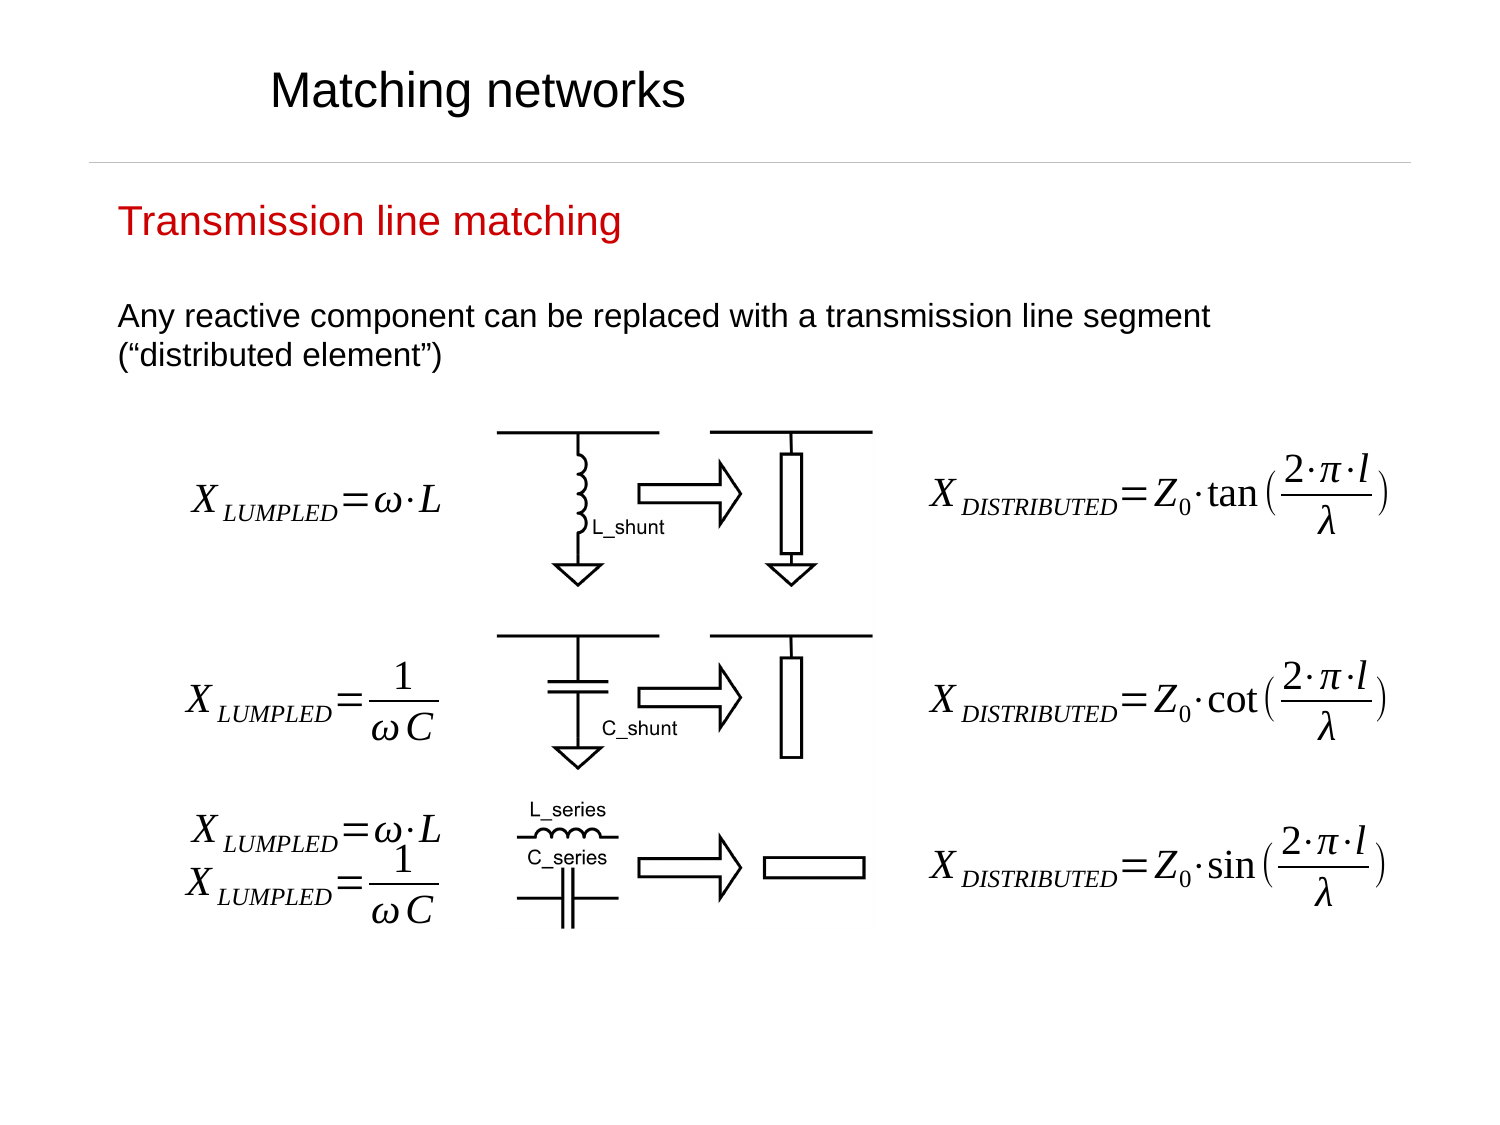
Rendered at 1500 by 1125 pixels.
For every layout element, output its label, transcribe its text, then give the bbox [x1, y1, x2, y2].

chart [182, 474, 449, 527]
list Any reactive component can be replaced with a transmission line segment (“distributed element”) [102, 186, 1396, 901]
chart [920, 651, 1396, 751]
text_box Matching networks [254, 31, 1347, 150]
chart [176, 651, 447, 751]
picture [495, 430, 875, 931]
chart [920, 445, 1397, 544]
chart [176, 805, 449, 934]
chart [920, 817, 1393, 916]
